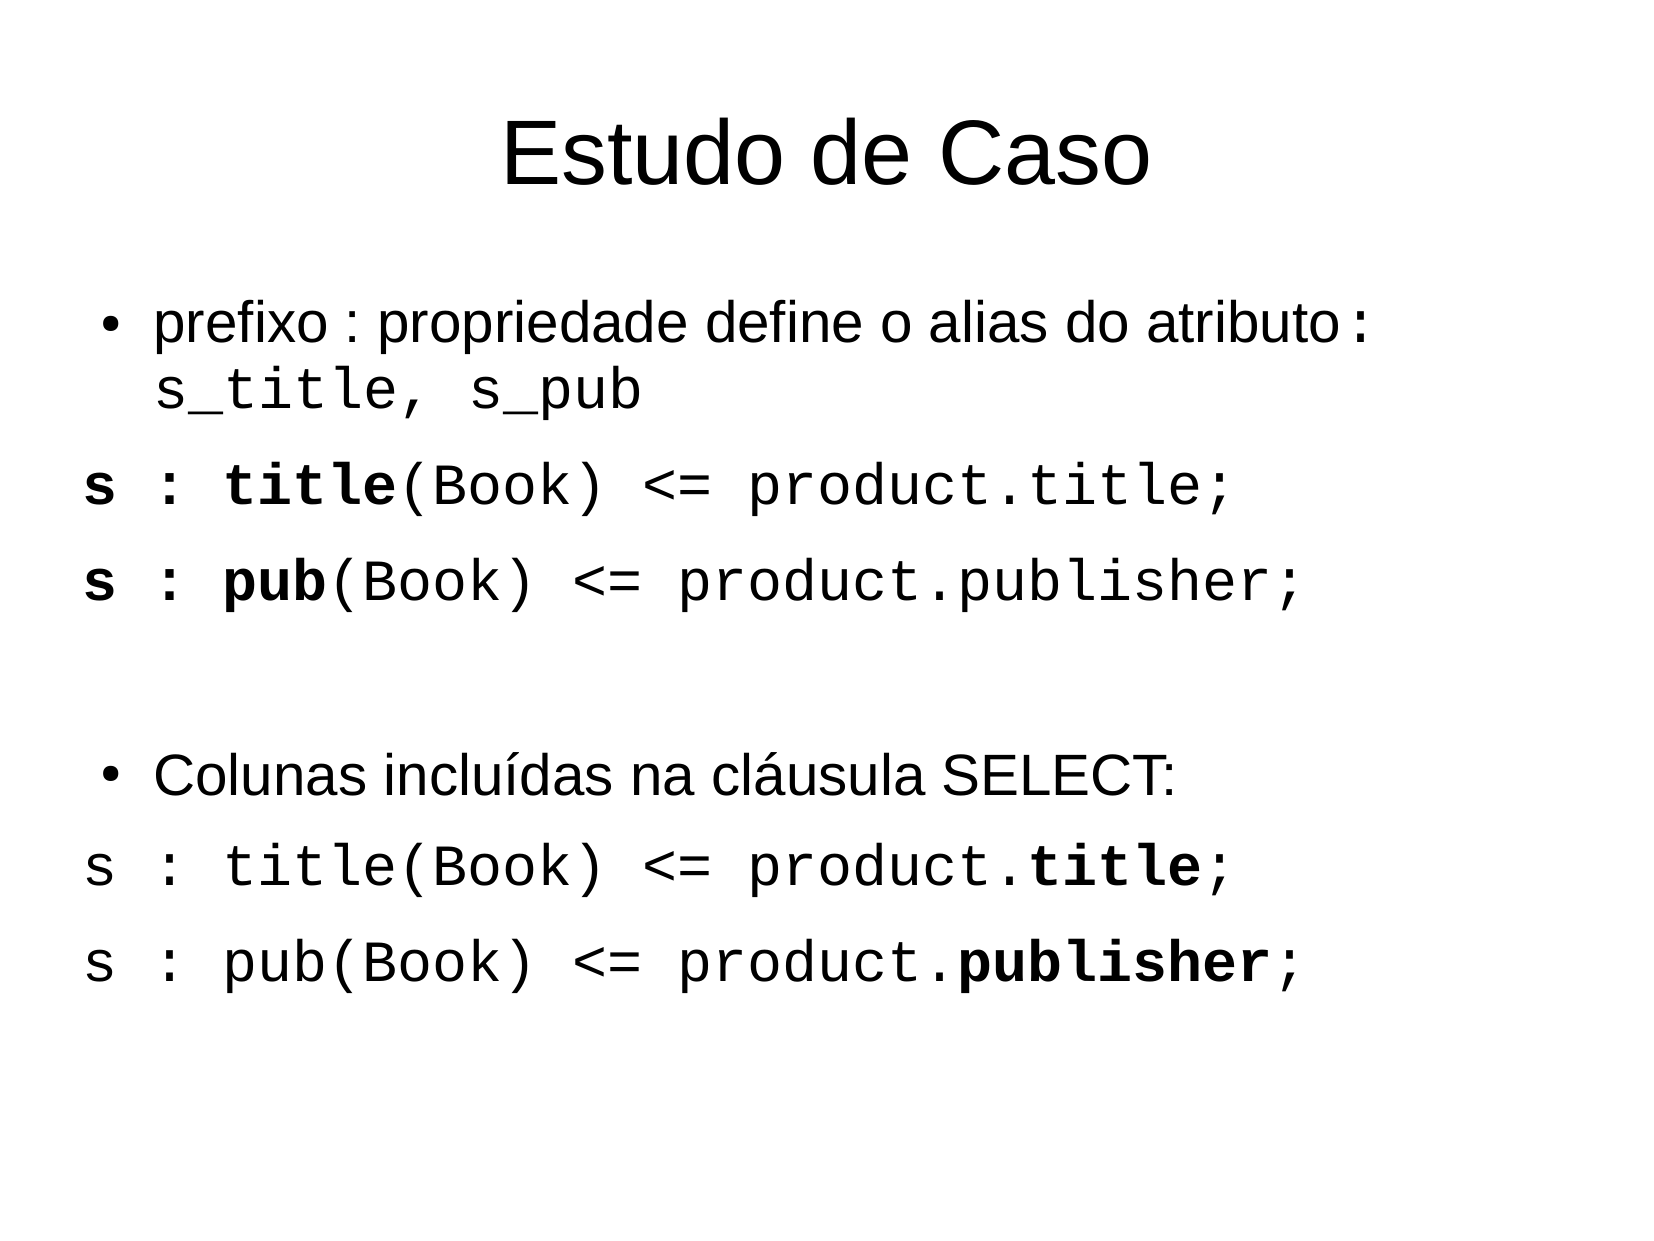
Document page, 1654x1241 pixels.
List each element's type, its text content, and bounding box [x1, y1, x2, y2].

list prefixo : propriedade define o alias do atributo: s_title, s_pub s : title(Book) <= product.title; s : pub(Book) <= product.publisher; Colunas incluídas na cláusula SELECT: s : title(Book) <= product.title; s : pub(Book) <= product.publisher; [82, 290, 1571, 1109]
title Estudo de Caso [82, 49, 1571, 257]
